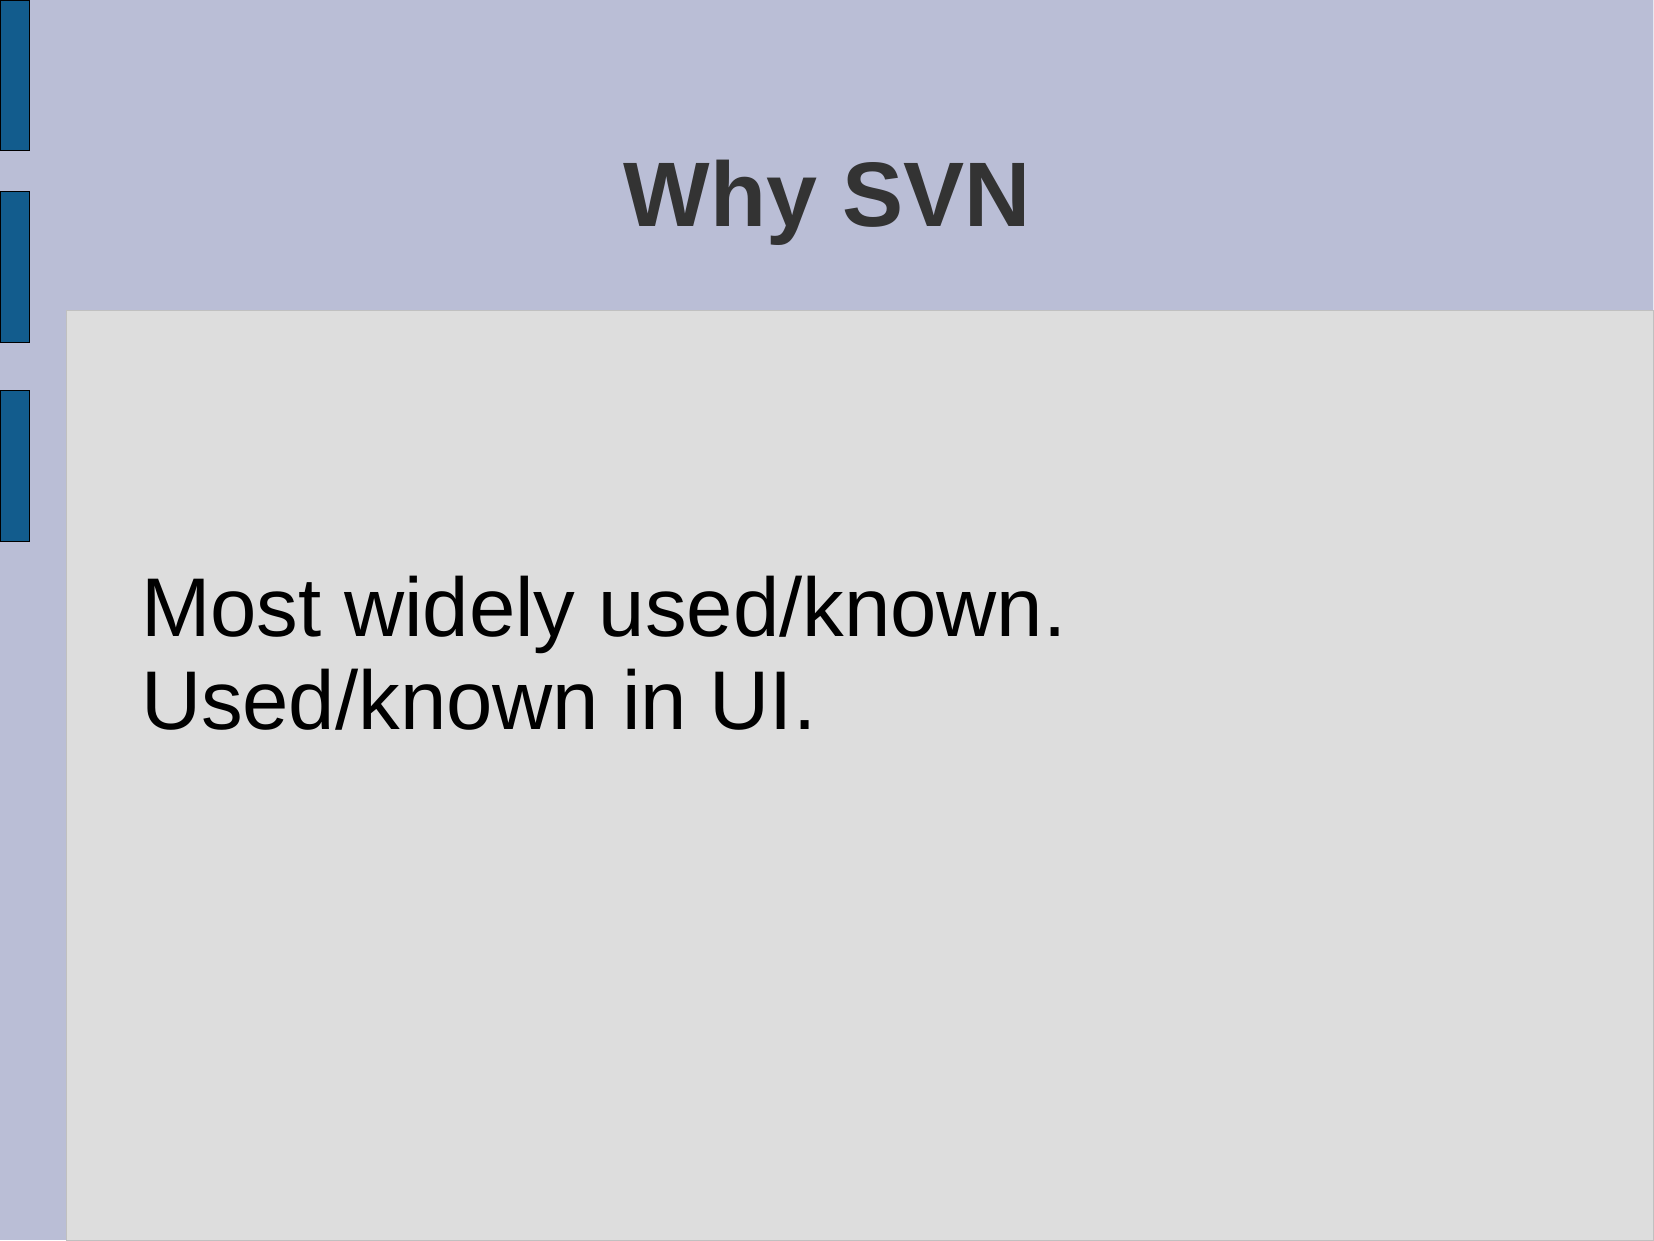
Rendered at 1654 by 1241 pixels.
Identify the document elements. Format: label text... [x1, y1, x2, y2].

title Why SVN [121, 98, 1534, 291]
list Most widely used/known. Used/known in UI. [123, 561, 1536, 1003]
